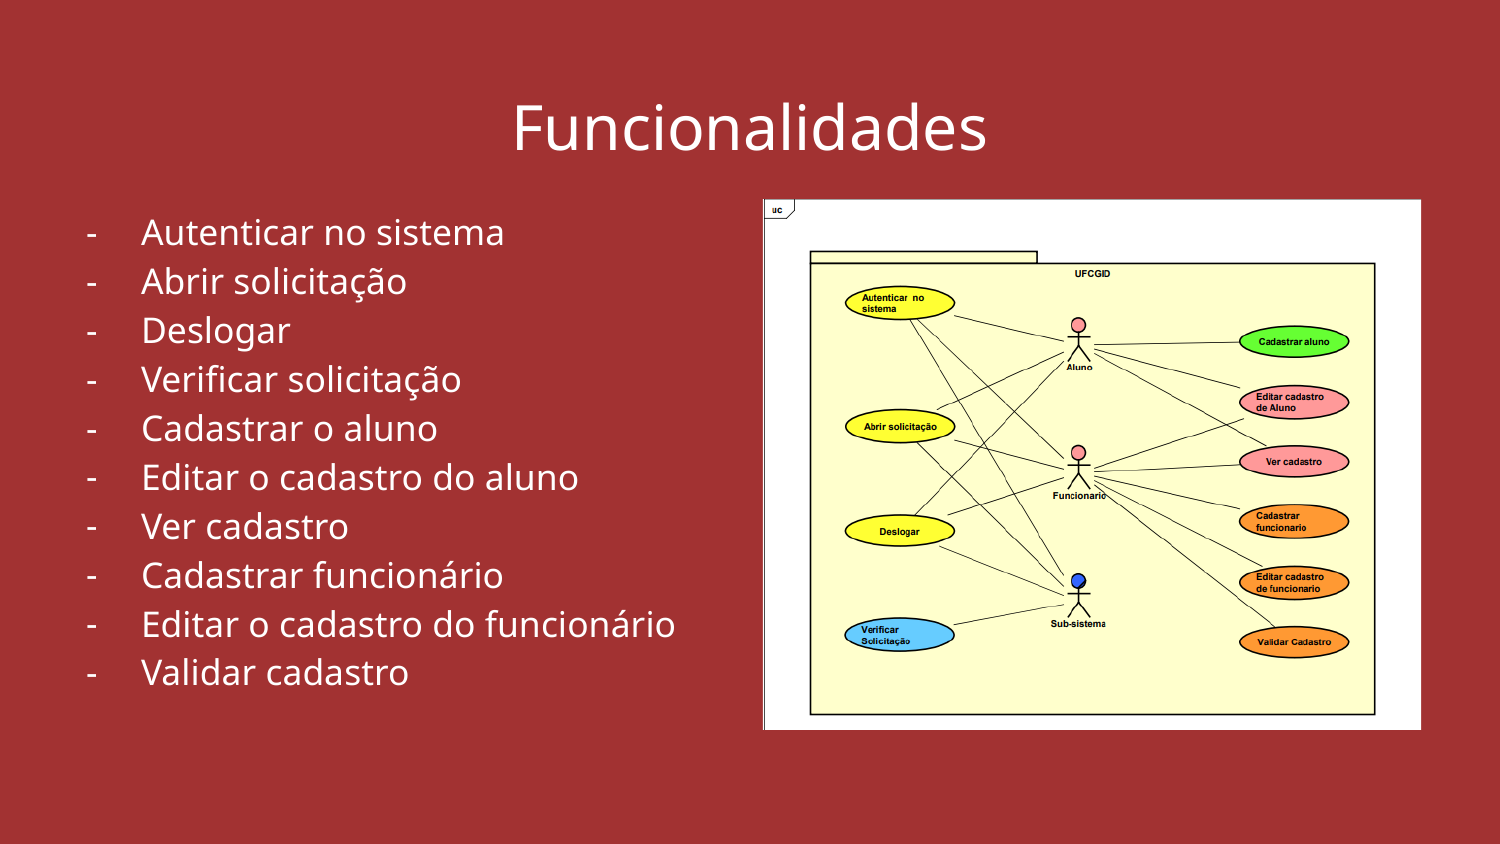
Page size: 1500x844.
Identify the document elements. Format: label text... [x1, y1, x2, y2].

list Autenticar no sistema Abrir solicitação Deslogar Verificar solicitação Cadastrar o aluno Editar o cadastro do aluno Ver cadastro Cadastrar funcionário Editar o cadastro do funcionário Validar cadastro [51, 189, 710, 750]
picture [762, 199, 1422, 730]
title Funcionalidades [51, 72, 1449, 167]
